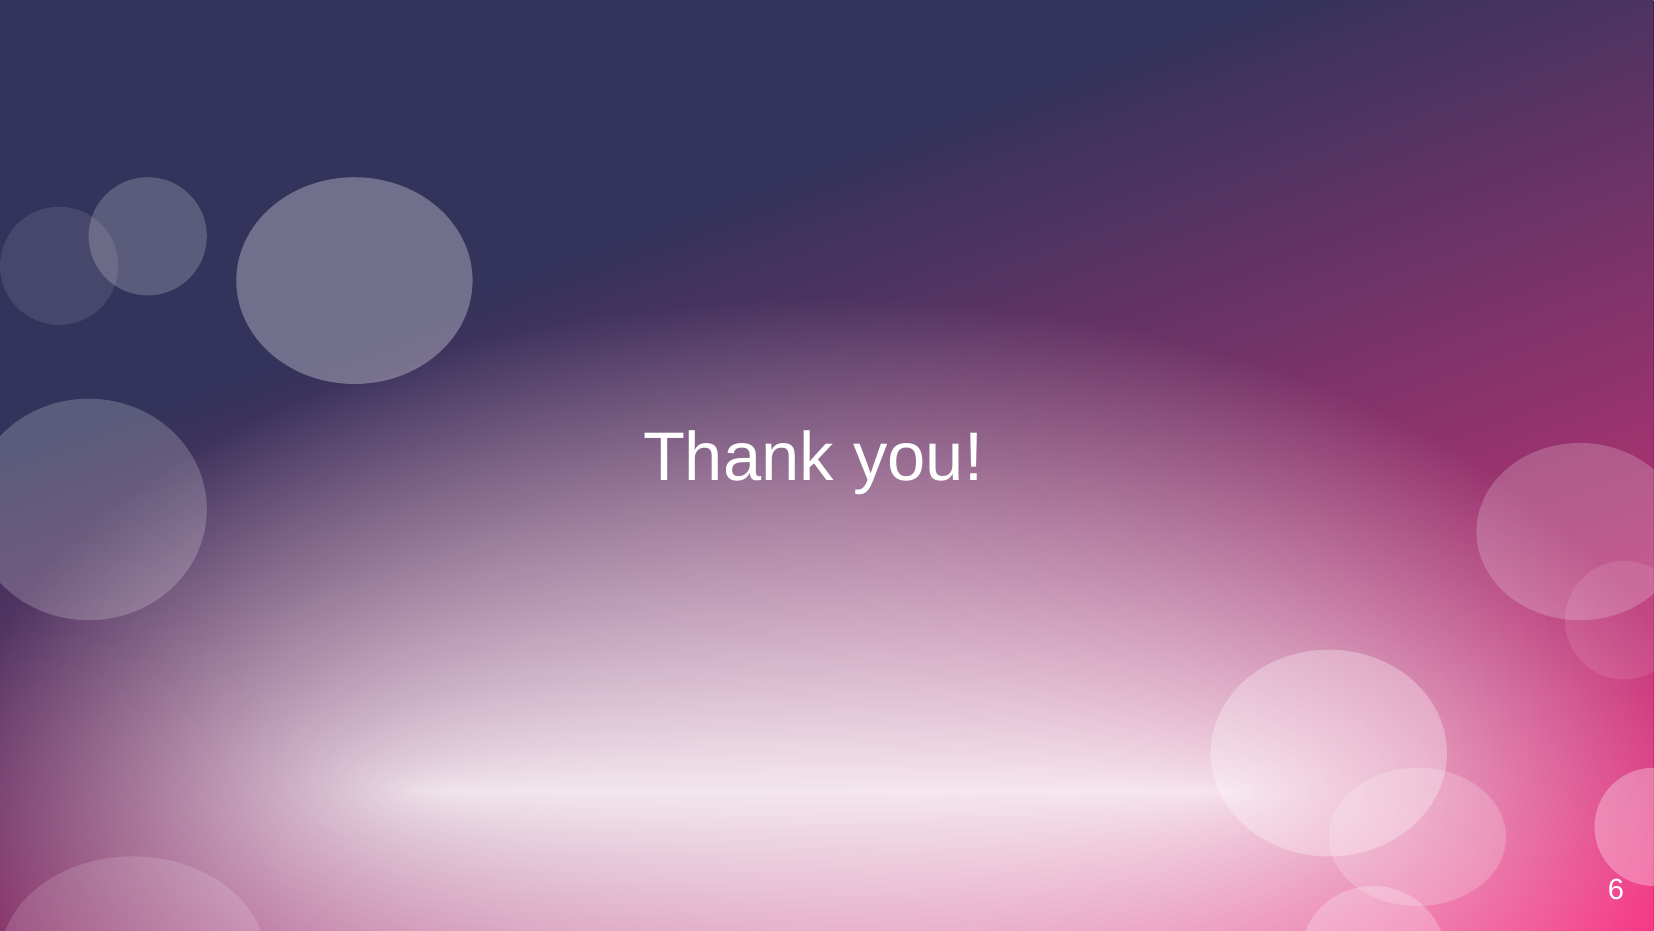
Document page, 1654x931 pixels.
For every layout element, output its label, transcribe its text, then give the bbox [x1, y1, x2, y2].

title Thank you! [75, 375, 1552, 538]
